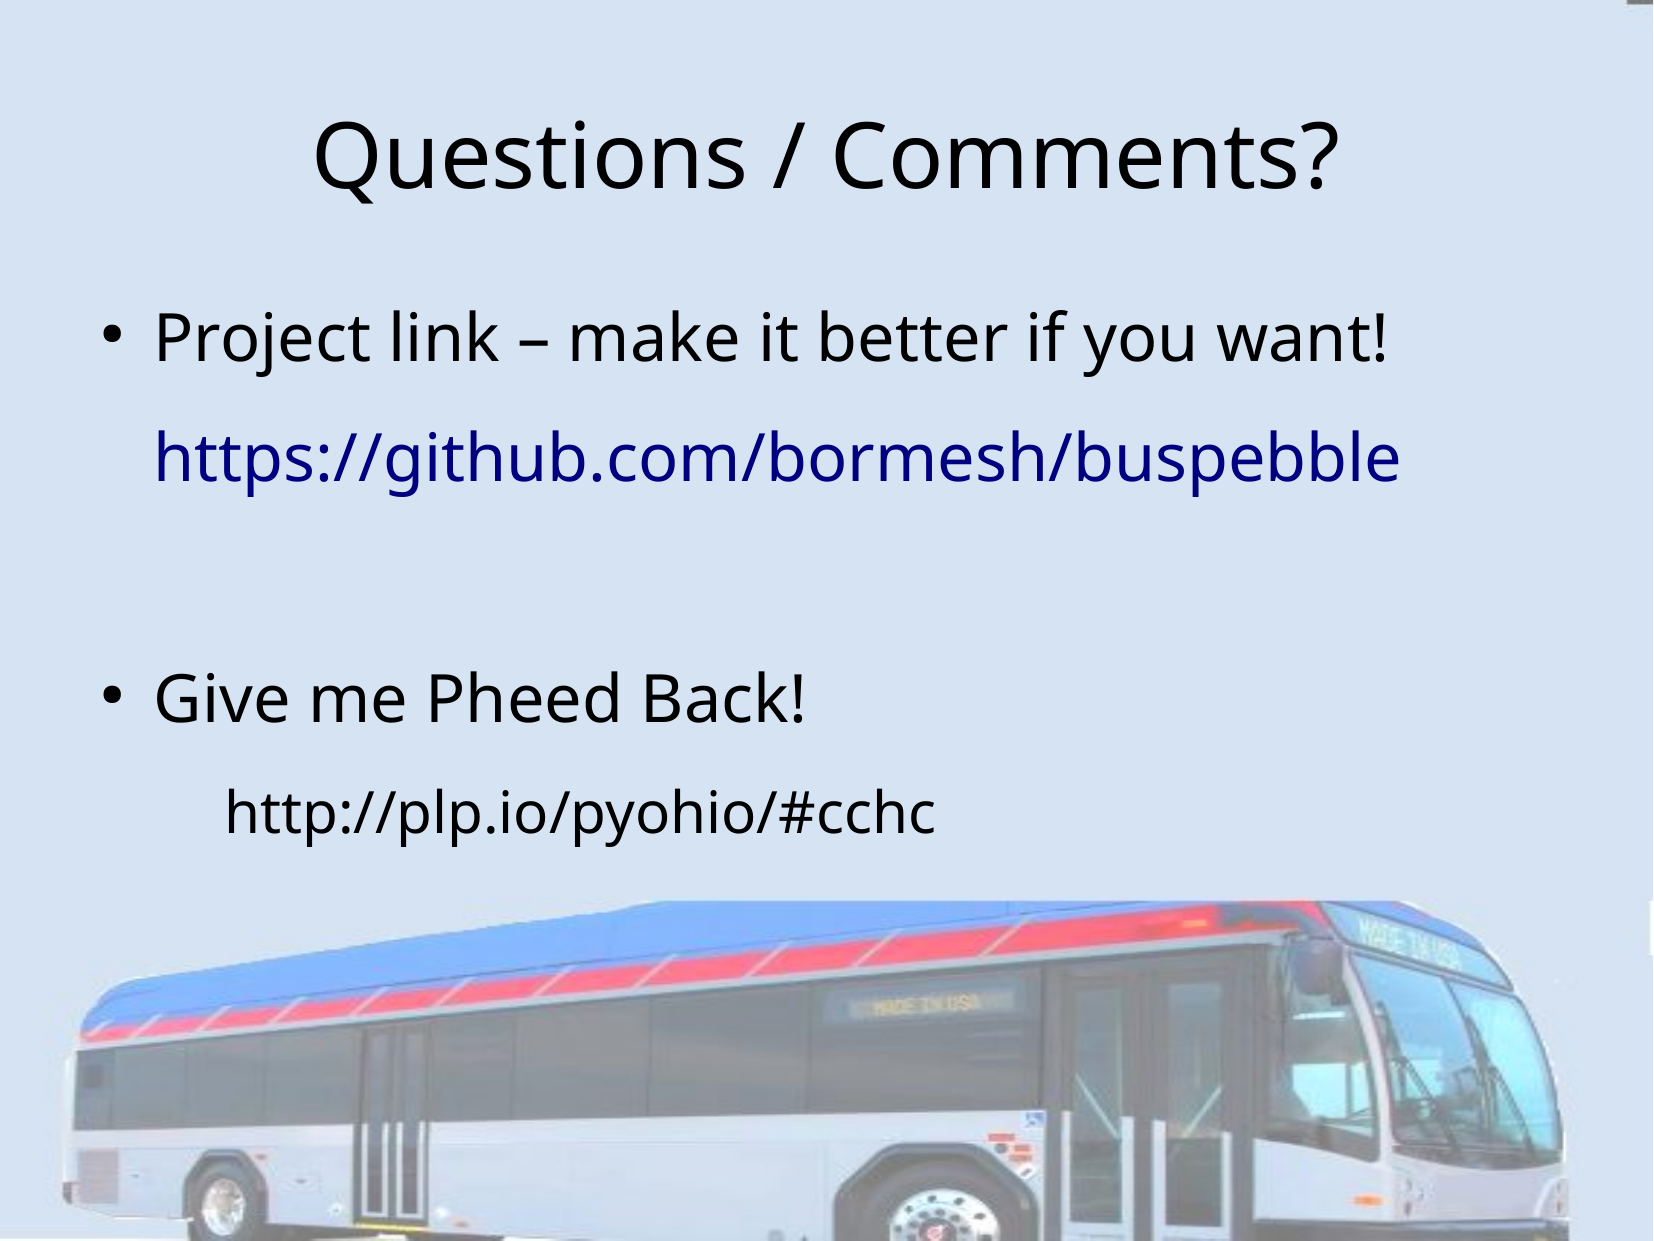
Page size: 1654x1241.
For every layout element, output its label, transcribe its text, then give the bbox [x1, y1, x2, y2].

title Questions / Comments? [82, 49, 1571, 257]
list Project link – make it better if you want! https://github.com/bormesh/buspebble Give me Pheed Back! http://plp.io/pyohio/#cchc [82, 290, 1571, 1010]
picture [0, 0, 1654, 1241]
